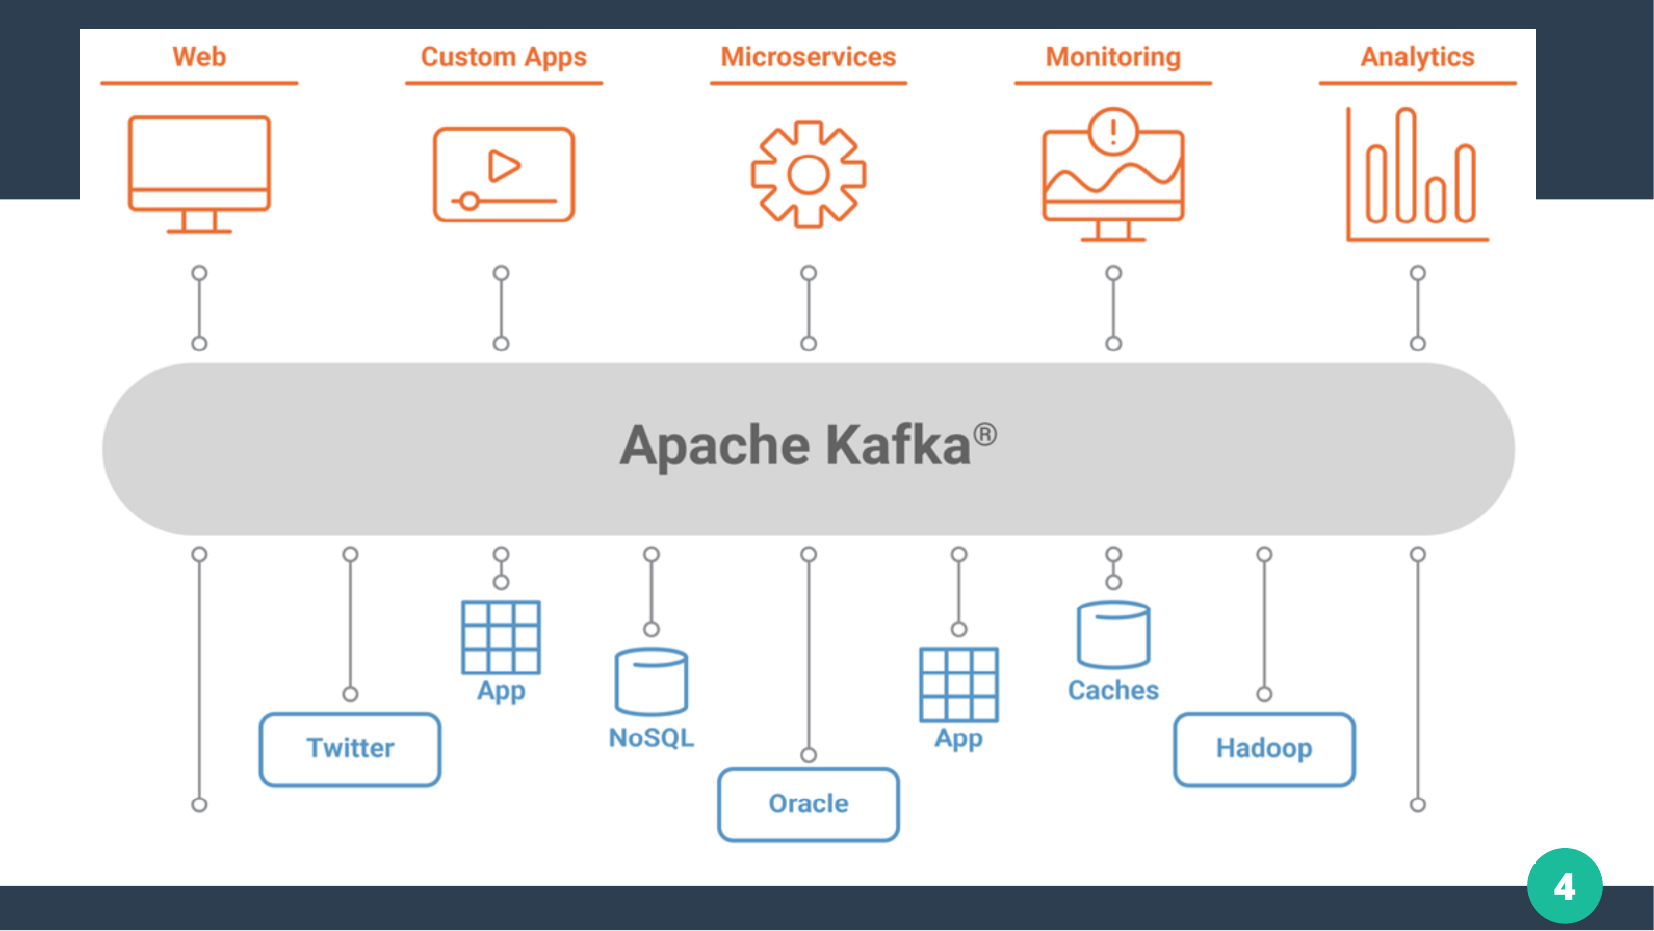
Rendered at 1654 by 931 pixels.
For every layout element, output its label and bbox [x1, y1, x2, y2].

picture [80, 29, 1536, 864]
